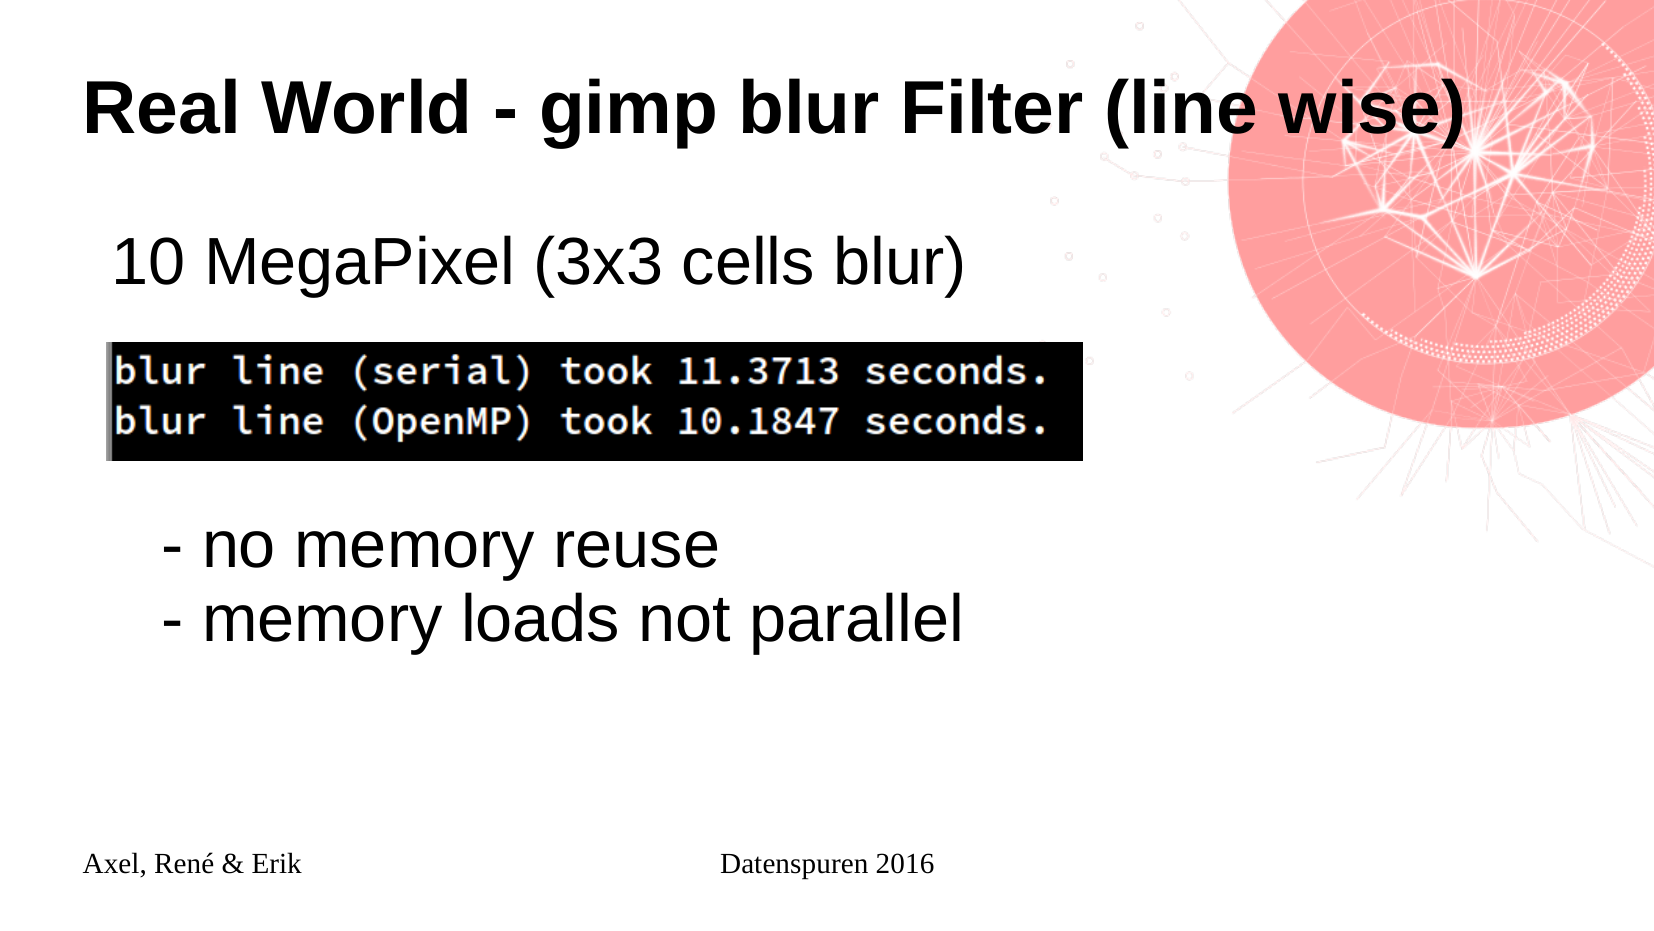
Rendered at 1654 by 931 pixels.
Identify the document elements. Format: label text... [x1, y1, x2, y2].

title Real World - gimp blur Filter (line wise) [82, 65, 1571, 150]
picture [106, 342, 1083, 461]
text_box 10 MegaPixel (3x3 cells blur) [97, 216, 986, 381]
text_box - no memory reuse - memory loads not parallel [109, 499, 983, 664]
